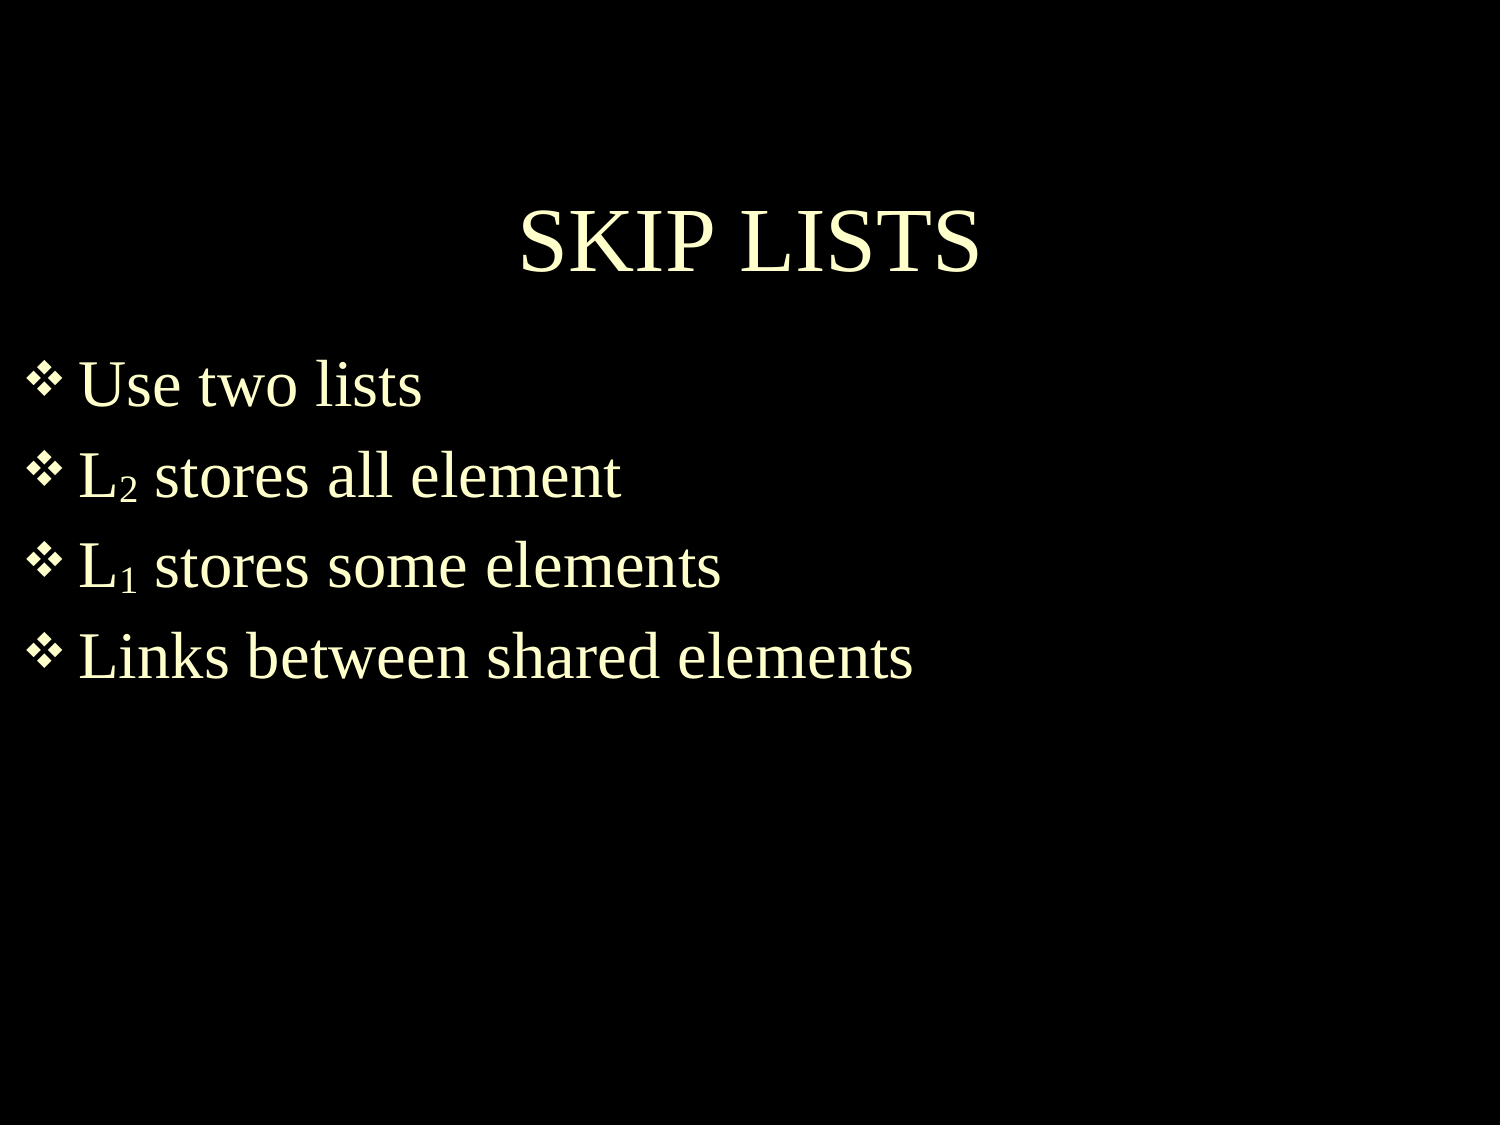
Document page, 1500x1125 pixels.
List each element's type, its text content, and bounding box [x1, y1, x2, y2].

list Use two lists L2 stores all element L1 stores some elements Links between shared elements [22, 347, 1482, 1075]
title SKIP LISTS [22, 153, 1480, 329]
